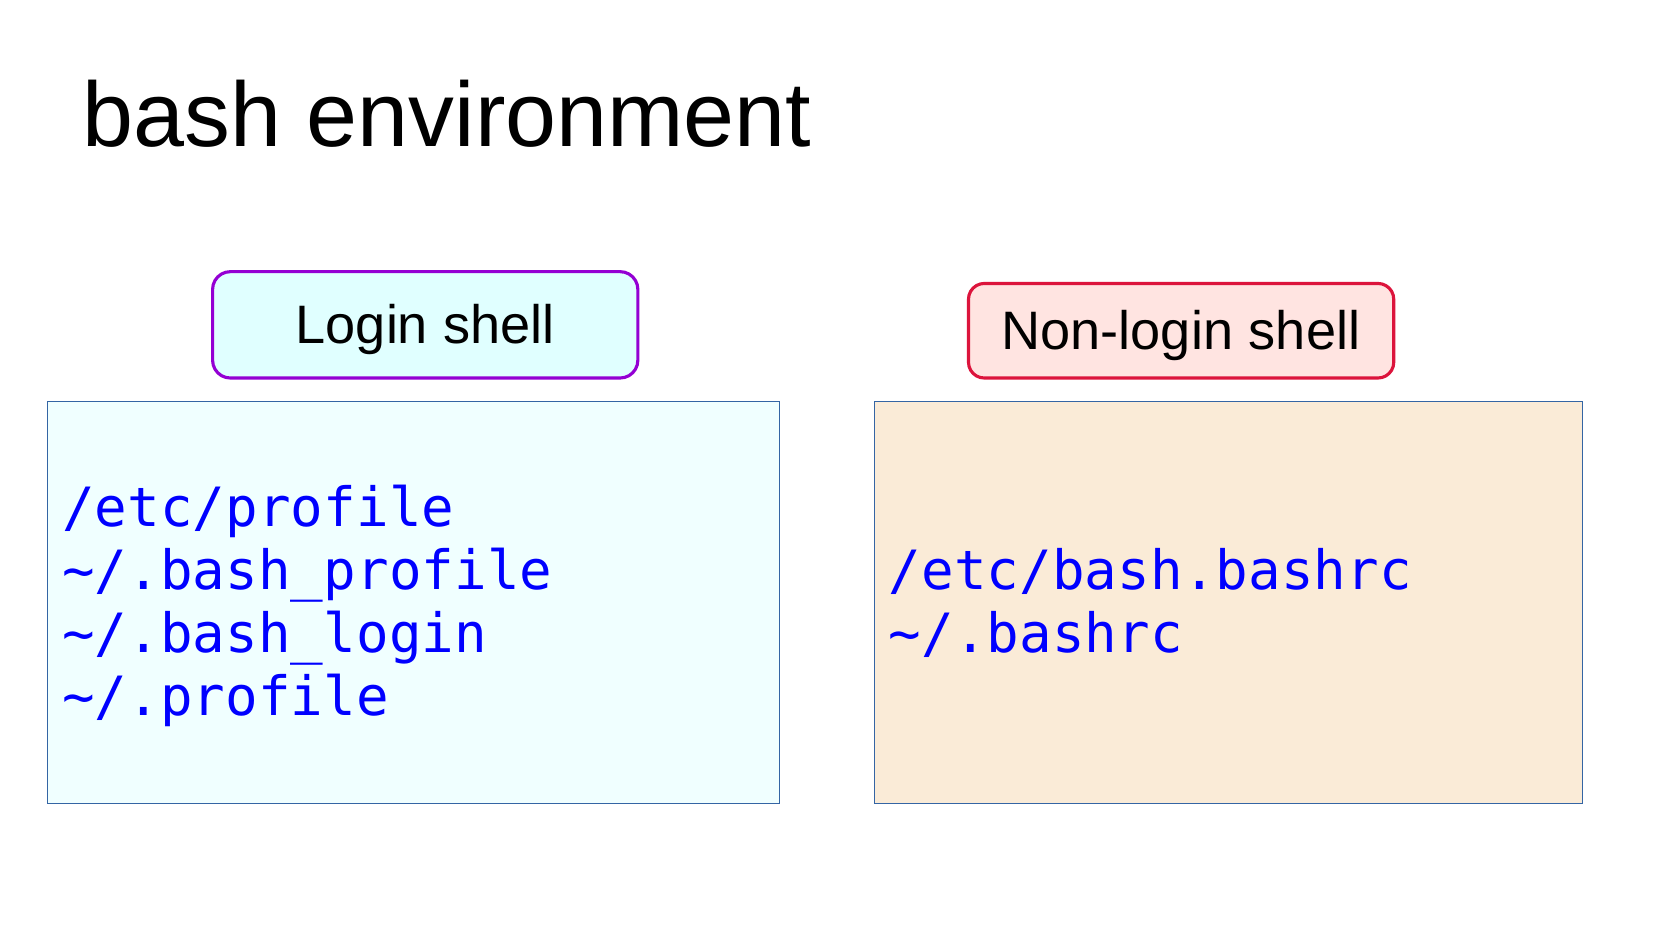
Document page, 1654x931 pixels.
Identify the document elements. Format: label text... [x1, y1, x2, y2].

text_box Login shell [212, 271, 638, 379]
text_box /etc/bash.bashrc ~/.bashrc [874, 401, 1583, 804]
text_box Non-login shell [968, 283, 1394, 379]
text_box /etc/profile ~/.bash_profile ~/.bash_login ~/.profile [47, 401, 780, 804]
title bash environment [82, 37, 1571, 193]
